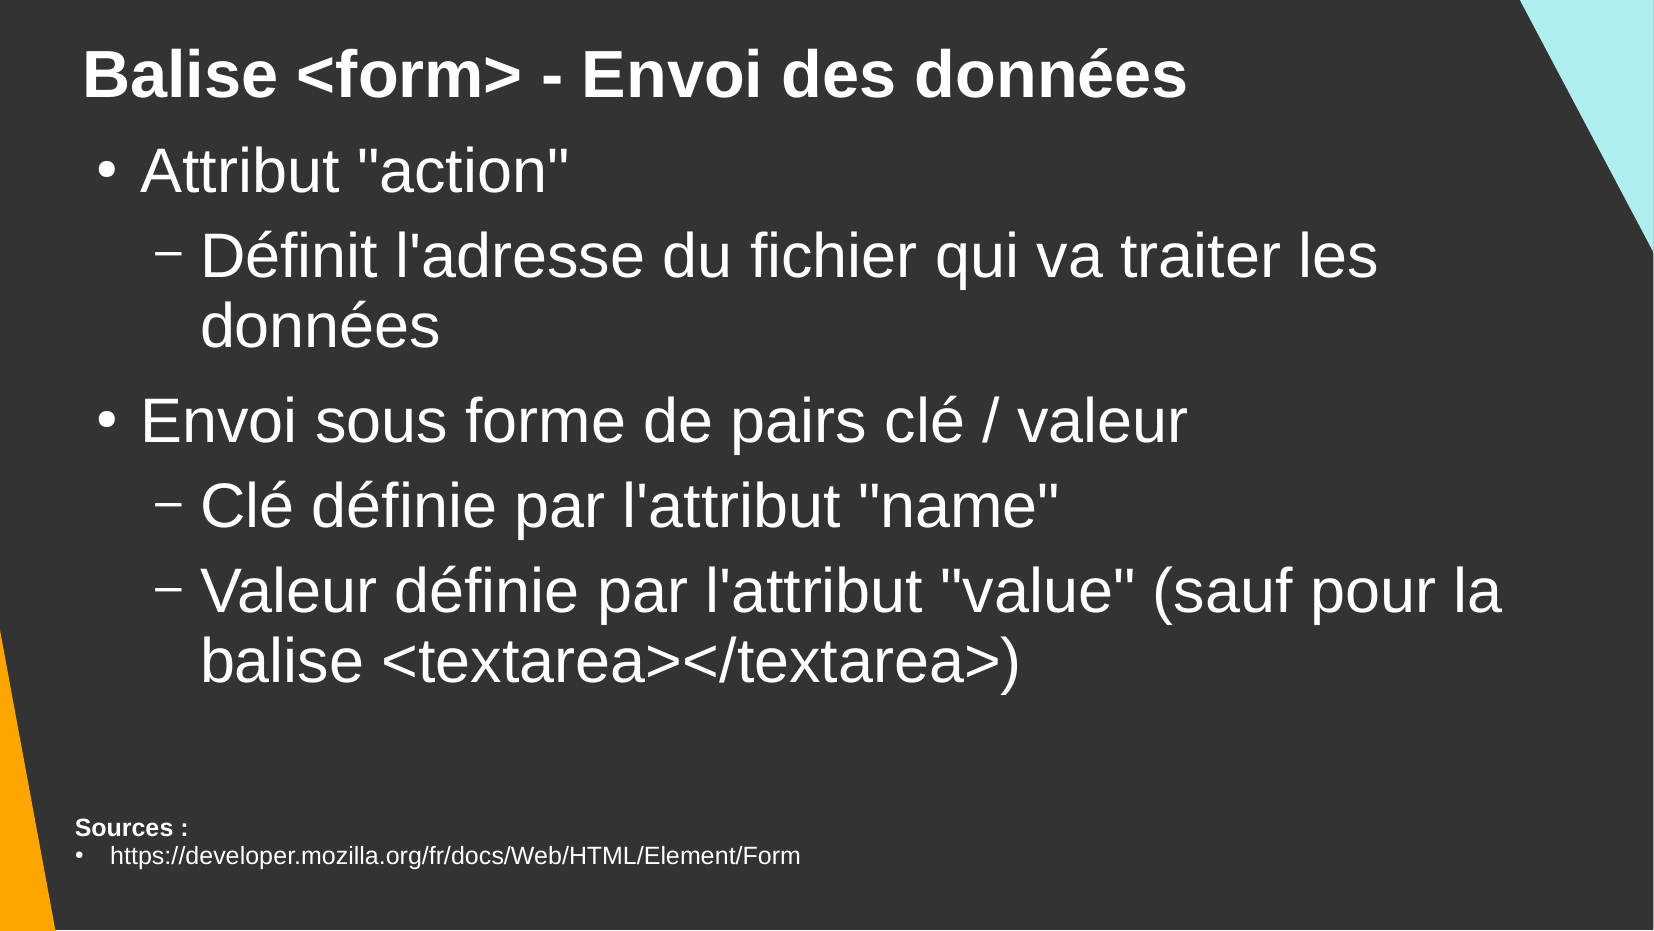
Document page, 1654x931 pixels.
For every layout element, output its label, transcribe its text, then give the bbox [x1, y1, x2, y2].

text_box [1519, 0, 1654, 254]
text_box Sources : https://developer.mozilla.org/fr/docs/Web/HTML/Element/Form [60, 806, 1546, 877]
text_box [0, 630, 56, 931]
title Balise <form> - Envoi des données [82, 37, 1571, 114]
list Attribut "action" Définit l'adresse du fichier qui va traiter les données Envoi sous forme de pairs clé / valeur Clé définie par l'attribut "name" Valeur définie par l'attribut "value" (sauf pour la balise <textarea></textarea>) [80, 135, 1605, 700]
